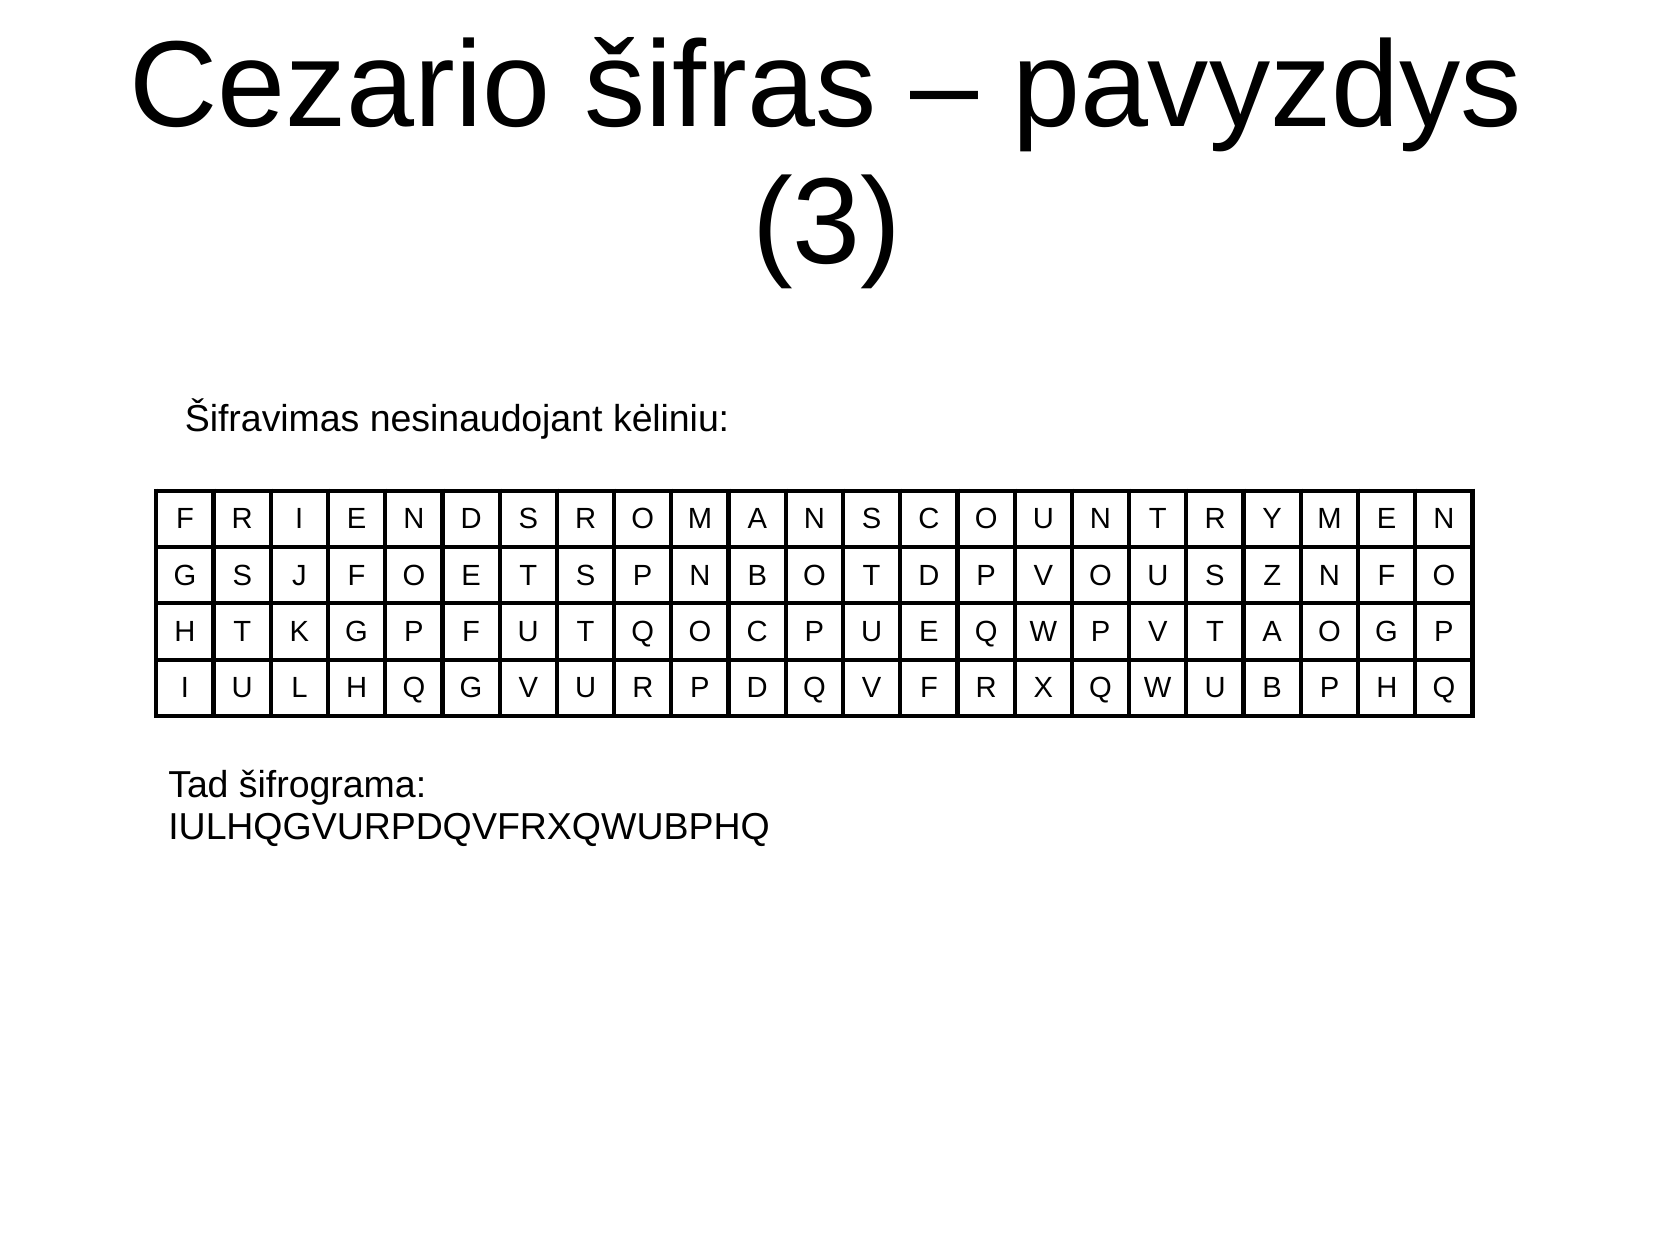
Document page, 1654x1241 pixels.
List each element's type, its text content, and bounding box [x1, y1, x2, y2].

table_cell H [1360, 662, 1413, 714]
table_cell D [902, 549, 955, 601]
table_cell H [330, 662, 383, 714]
table_cell P [616, 549, 669, 601]
table_cell C [731, 605, 784, 658]
table_header R [1188, 493, 1241, 545]
table_header R [216, 493, 269, 545]
table_cell E [445, 549, 498, 601]
table_cell D [731, 662, 784, 714]
table_header I [273, 493, 326, 545]
table_header S [845, 493, 898, 545]
table_cell W [1131, 662, 1184, 714]
table_cell G [330, 605, 383, 658]
table_cell U [216, 662, 269, 714]
table_cell V [502, 662, 555, 714]
table_cell Q [616, 605, 669, 658]
table_cell T [502, 549, 555, 601]
table_cell J [273, 549, 326, 601]
table_cell L [273, 662, 326, 714]
table_cell H [158, 605, 211, 658]
table_header F [158, 493, 211, 545]
table_header U [1017, 493, 1070, 545]
table_header M [673, 493, 726, 545]
table_cell Q [387, 662, 440, 714]
table_cell F [902, 662, 955, 714]
table_cell F [445, 605, 498, 658]
table_cell U [845, 605, 898, 658]
table_cell S [1188, 549, 1241, 601]
table_cell Q [788, 662, 841, 714]
table_cell B [731, 549, 784, 601]
table_cell R [960, 662, 1013, 714]
table_cell Q [960, 605, 1013, 658]
table_header D [445, 493, 498, 545]
table_cell U [502, 605, 555, 658]
table_cell P [1417, 605, 1470, 658]
table_header T [1131, 493, 1184, 545]
table_header N [387, 493, 440, 545]
table_cell O [387, 549, 440, 601]
table_cell P [387, 605, 440, 658]
table_cell P [788, 605, 841, 658]
table_cell T [559, 605, 612, 658]
table_cell U [1188, 662, 1241, 714]
table_cell A [1246, 605, 1299, 658]
table_cell S [559, 549, 612, 601]
table_cell V [845, 662, 898, 714]
table_cell P [1303, 662, 1356, 714]
table_cell U [1131, 549, 1184, 601]
table_header N [1074, 493, 1127, 545]
table_cell B [1246, 662, 1299, 714]
table_cell I [158, 662, 211, 714]
table_cell O [1303, 605, 1356, 658]
table_header O [960, 493, 1013, 545]
table_header R [559, 493, 612, 545]
table_cell E [902, 605, 955, 658]
table_cell T [845, 549, 898, 601]
table_cell Q [1417, 662, 1470, 714]
text_box Šifravimas nesinaudojant kėliniu: [170, 389, 745, 447]
table_cell Q [1074, 662, 1127, 714]
table_cell Z [1246, 549, 1299, 601]
table_cell F [330, 549, 383, 601]
table_cell F [1360, 549, 1413, 601]
table_cell G [1360, 605, 1413, 658]
table_cell O [1417, 549, 1470, 601]
title Cezario šifras – pavyzdys (3) [82, 16, 1571, 290]
table_cell P [1074, 605, 1127, 658]
table_cell P [673, 662, 726, 714]
table_header N [1417, 493, 1470, 545]
table_cell G [445, 662, 498, 714]
table_header S [502, 493, 555, 545]
table_cell X [1017, 662, 1070, 714]
table_cell T [216, 605, 269, 658]
table_cell R [616, 662, 669, 714]
table_cell S [216, 549, 269, 601]
table_cell N [1303, 549, 1356, 601]
table_cell N [673, 549, 726, 601]
text_box Tad šifrograma: IULHQGVURPDQVFRXQWUBPHQ [153, 755, 786, 855]
table_cell V [1017, 549, 1070, 601]
table_cell G [158, 549, 211, 601]
table_header N [788, 493, 841, 545]
table_header C [902, 493, 955, 545]
table_header E [1360, 493, 1413, 545]
table_cell P [960, 549, 1013, 601]
table_cell K [273, 605, 326, 658]
table_cell O [1074, 549, 1127, 601]
table_header A [731, 493, 784, 545]
table_cell O [788, 549, 841, 601]
table_cell U [559, 662, 612, 714]
table_header M [1303, 493, 1356, 545]
table_cell V [1131, 605, 1184, 658]
table_cell O [673, 605, 726, 658]
table_header O [616, 493, 669, 545]
table_header Y [1246, 493, 1299, 545]
table_cell T [1188, 605, 1241, 658]
table_cell W [1017, 605, 1070, 658]
table_header E [330, 493, 383, 545]
